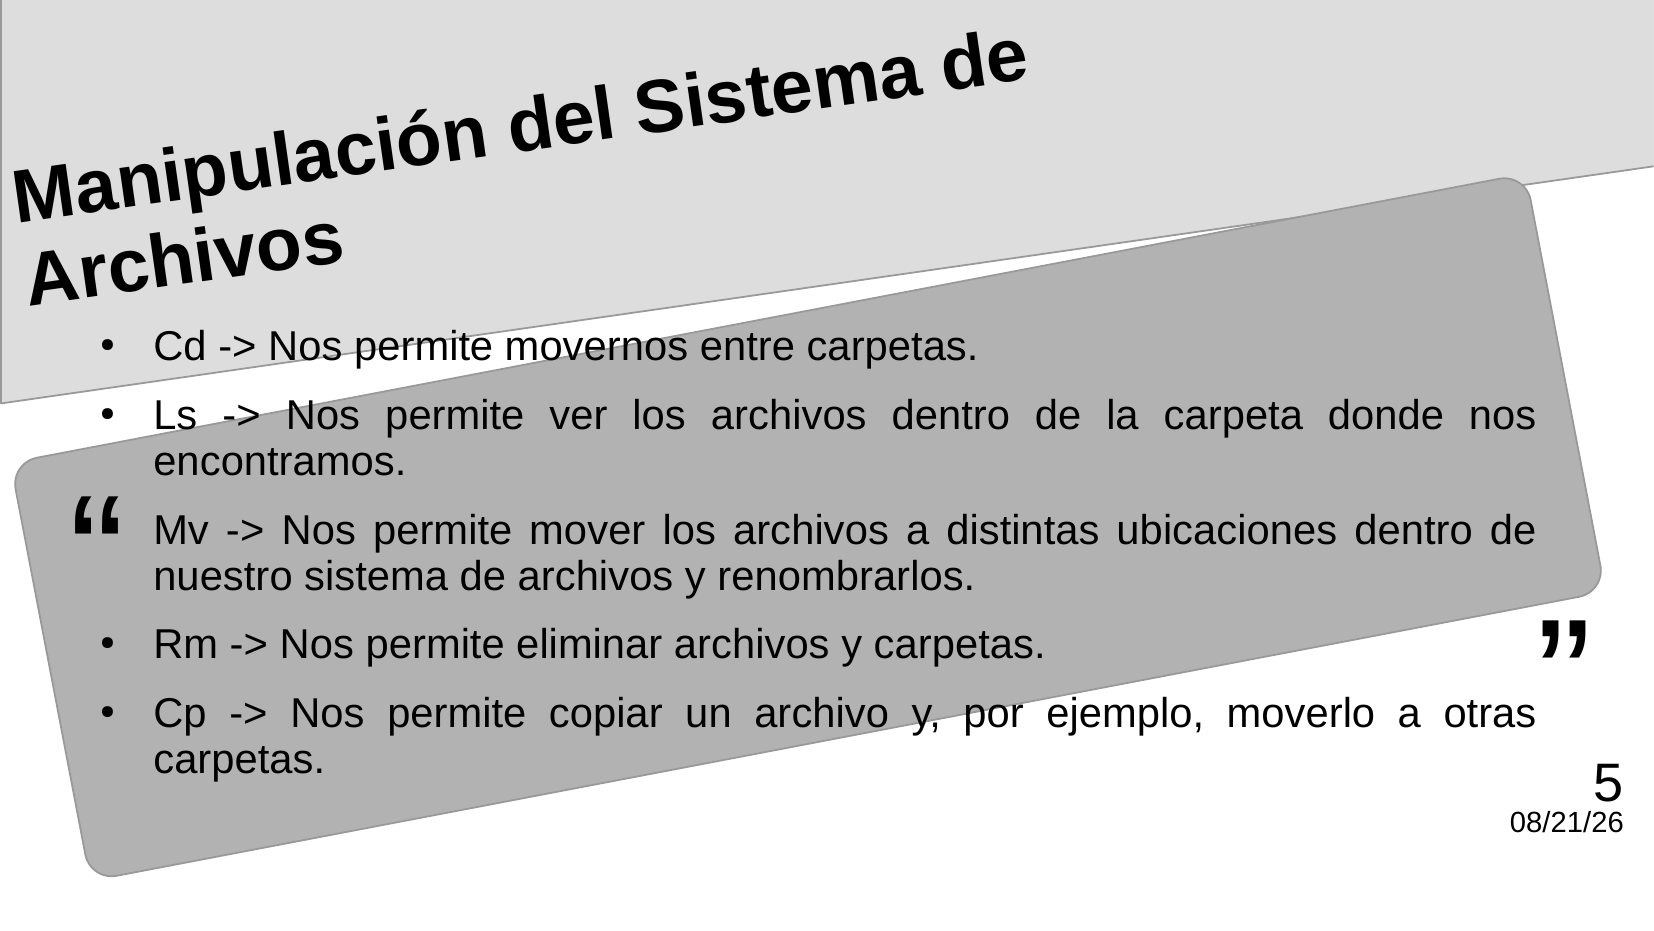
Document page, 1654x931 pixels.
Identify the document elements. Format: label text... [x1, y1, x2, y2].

title Manipulación del Sistema de Archivos [4, 0, 1496, 341]
list Cd -> Nos permite movernos entre carpetas. Ls -> Nos permite ver los archivos dentro de la carpeta donde nos encontramos. Mv -> Nos permite mover los archivos a distintas ubicaciones dentro de nuestro sistema de archivos y renombrarlos. Rm -> Nos permite eliminar archivos y carpetas. Cp -> Nos permite copiar un archivo y, por ejemplo, moverlo a otras carpetas. [82, 323, 1538, 863]
